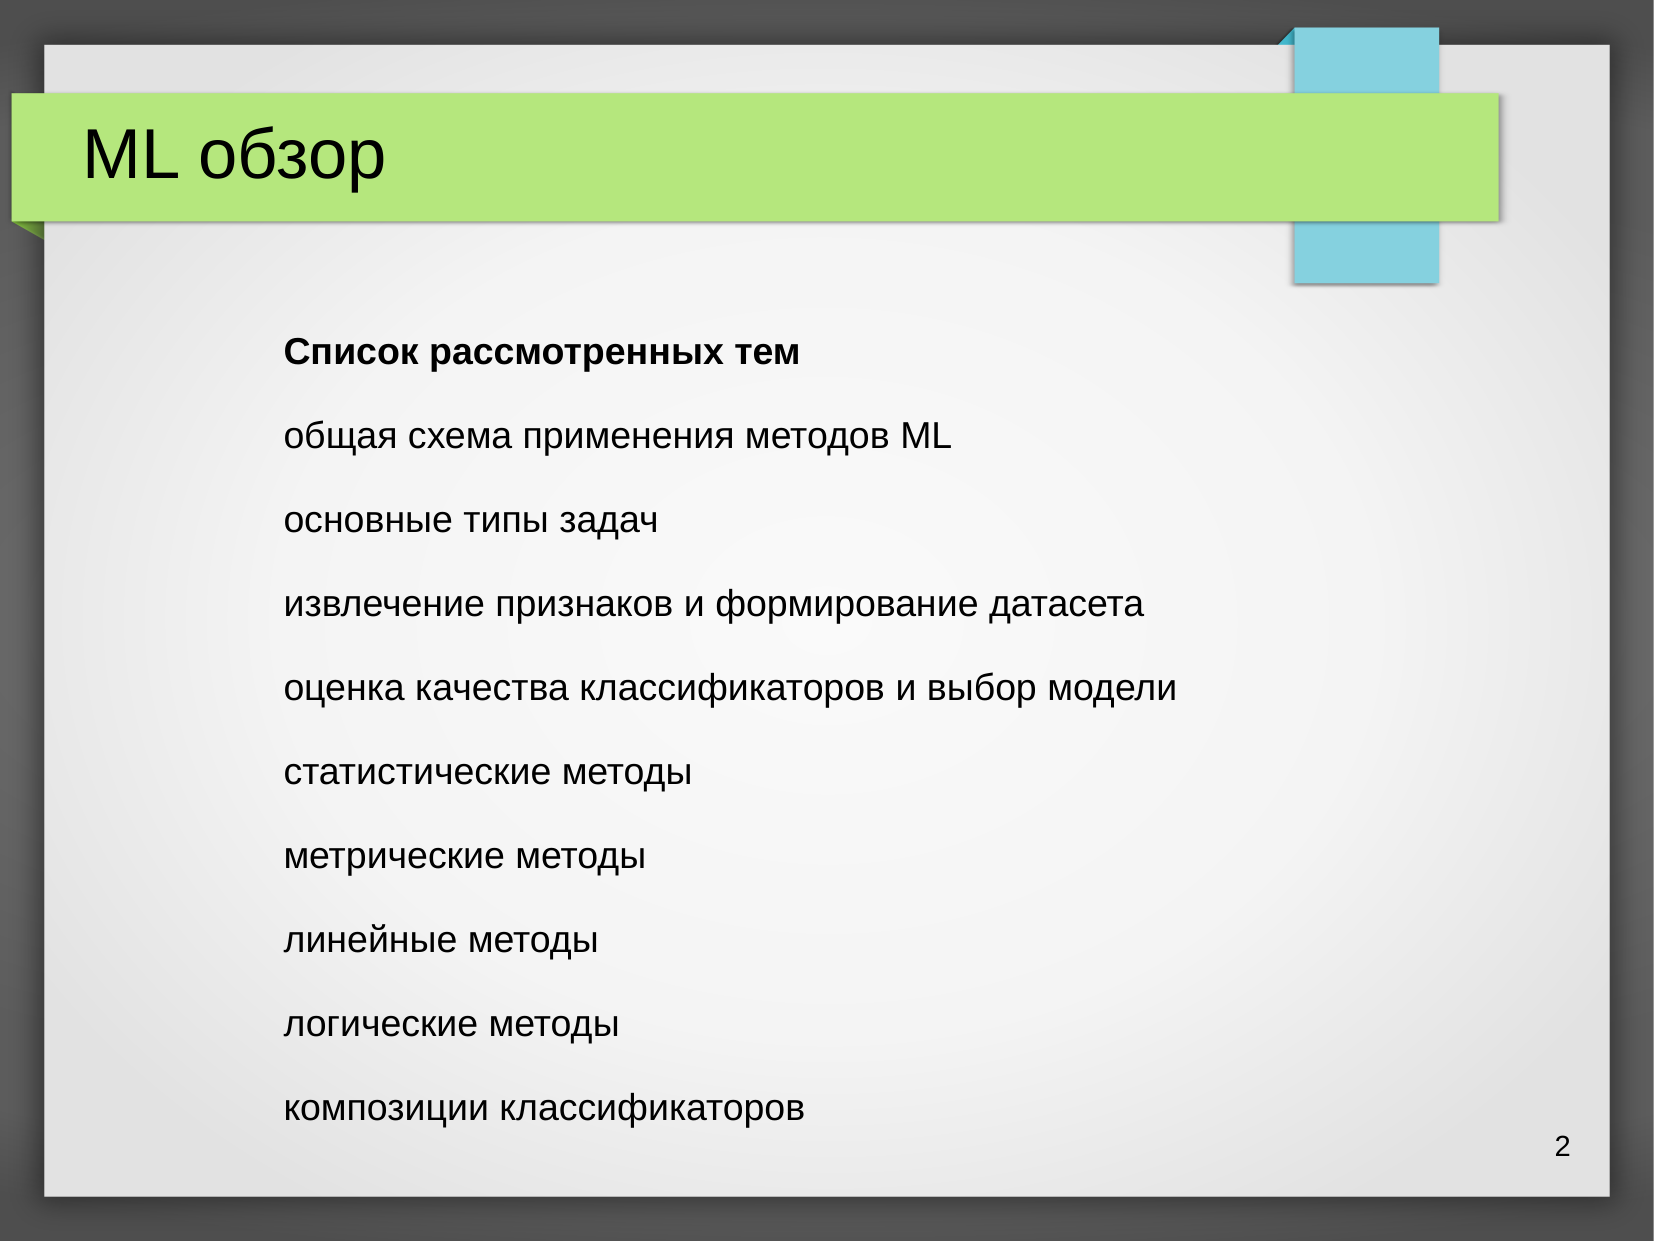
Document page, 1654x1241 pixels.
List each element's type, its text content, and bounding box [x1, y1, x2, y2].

title ML обзор [82, 118, 1406, 189]
picture [0, 0, 1654, 1241]
text_box Список рассмотренных тем общая схема применения методов ML основные типы задач извлечение признаков и формирование датасета оценка качества классификаторов и выбор модели статистические методы метрические методы линейные методы логические методы композиции классификаторов [283, 330, 1241, 1052]
